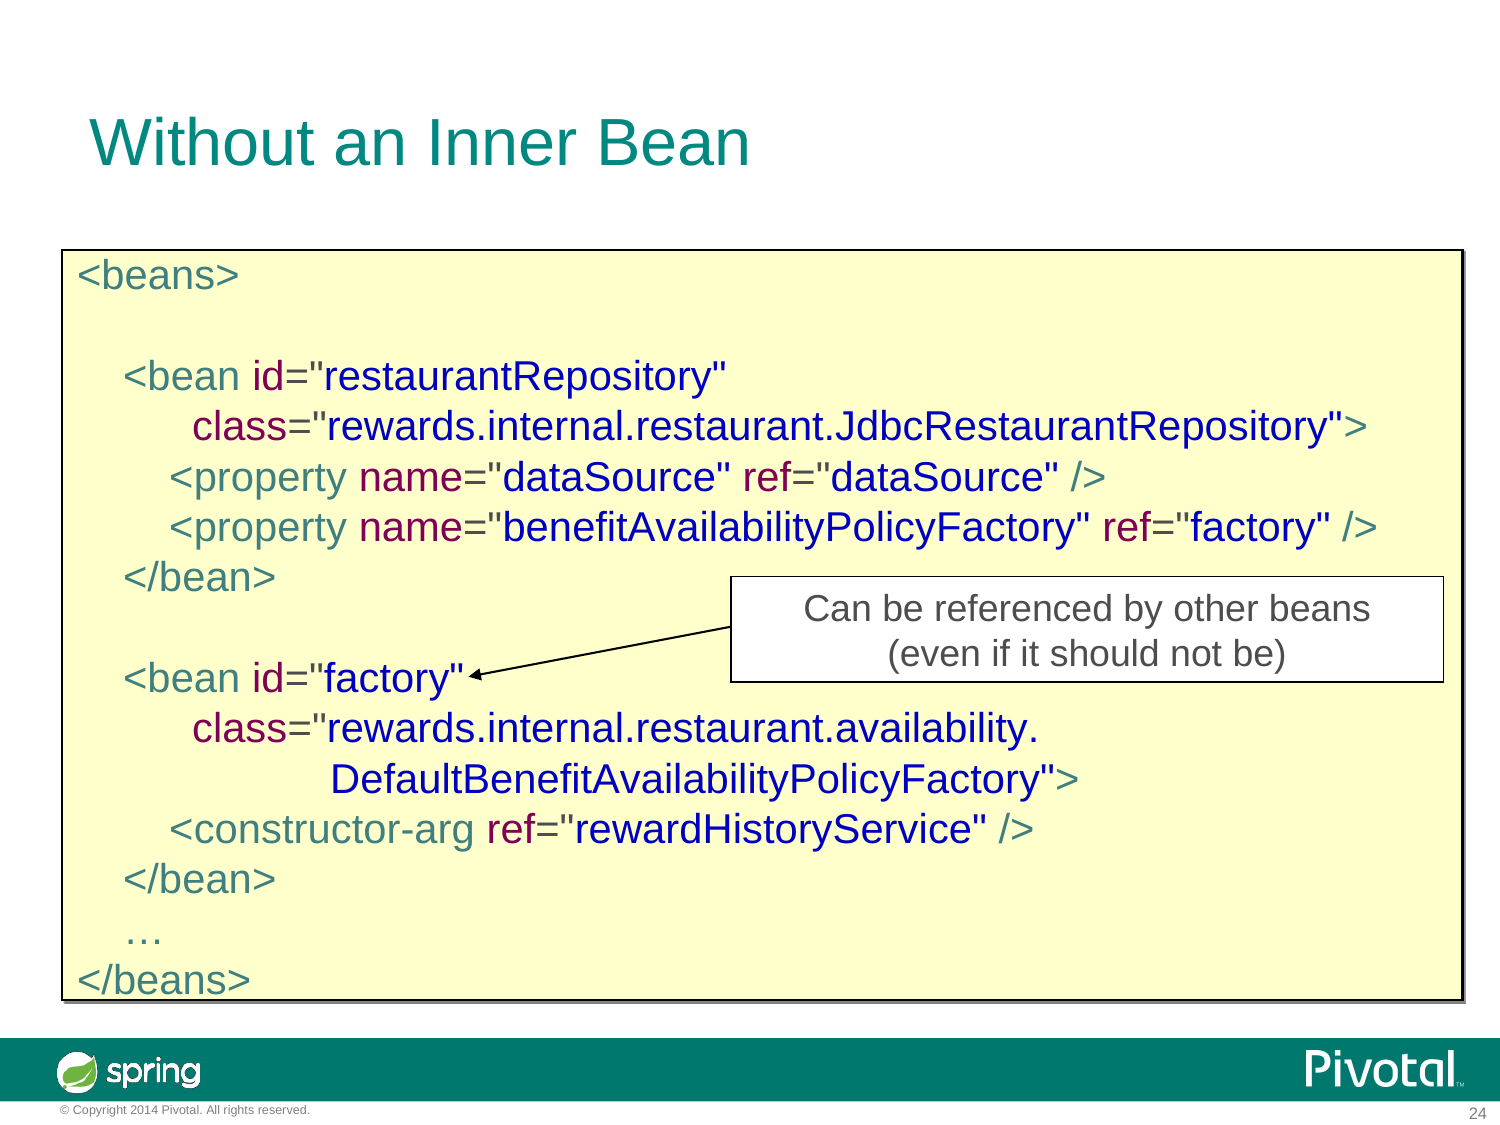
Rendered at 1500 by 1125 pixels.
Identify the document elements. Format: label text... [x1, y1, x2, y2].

text_box Can be referenced by other beans (even if it should not be) [730, 576, 1444, 683]
picture [32, 1041, 210, 1103]
text_box <beans> <bean id="restaurantRepository" class="rewards.internal.restaurant.JdbcRestaurantRepository"> <property name="dataSource" ref="dataSource" /> <property name="benefitAvailabilityPolicyFactory" ref="factory" /> </bean> <bean id="factory" class="rewards.internal.restaurant.availability. DefaultBenefitAvailabilityPolicyFactory"> <constructor-arg ref="rewardHistoryService" /> </bean> … </beans> [62, 249, 1463, 1000]
picture [1306, 1050, 1464, 1087]
title Without an Inner Bean [75, 45, 1426, 233]
